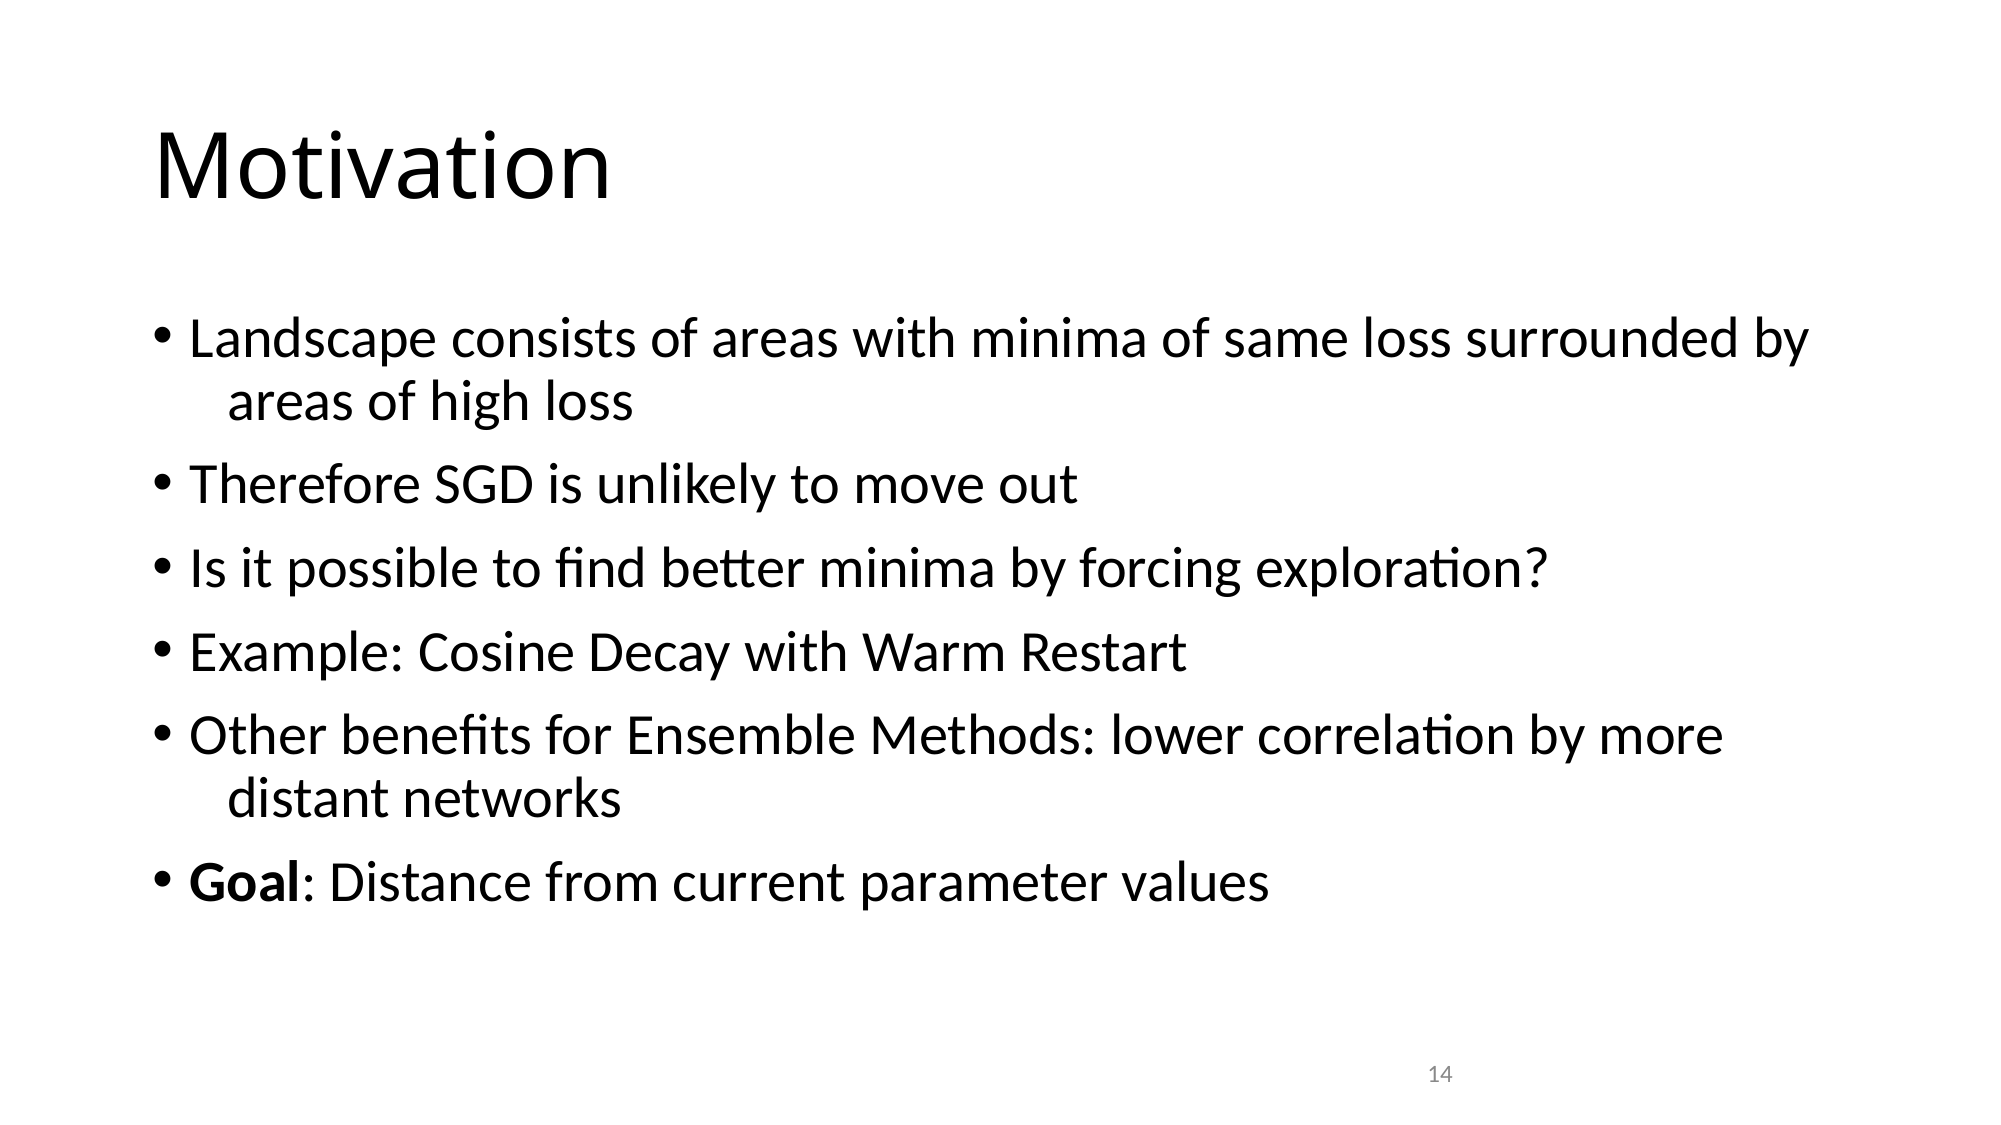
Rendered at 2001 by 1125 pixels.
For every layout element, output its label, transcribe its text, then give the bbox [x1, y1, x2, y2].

title Motivation [137, 59, 1863, 278]
list Landscape consists of areas with minima of same loss surrounded by areas of high loss Therefore SGD is unlikely to move out Is it possible to find better minima by forcing exploration? Example: Cosine Decay with Warm Restart Other benefits for Ensemble Methods: lower correlation by more distant networks Goal: Distance from current parameter values [137, 299, 1863, 1014]
text_box [1412, 1042, 1863, 1103]
